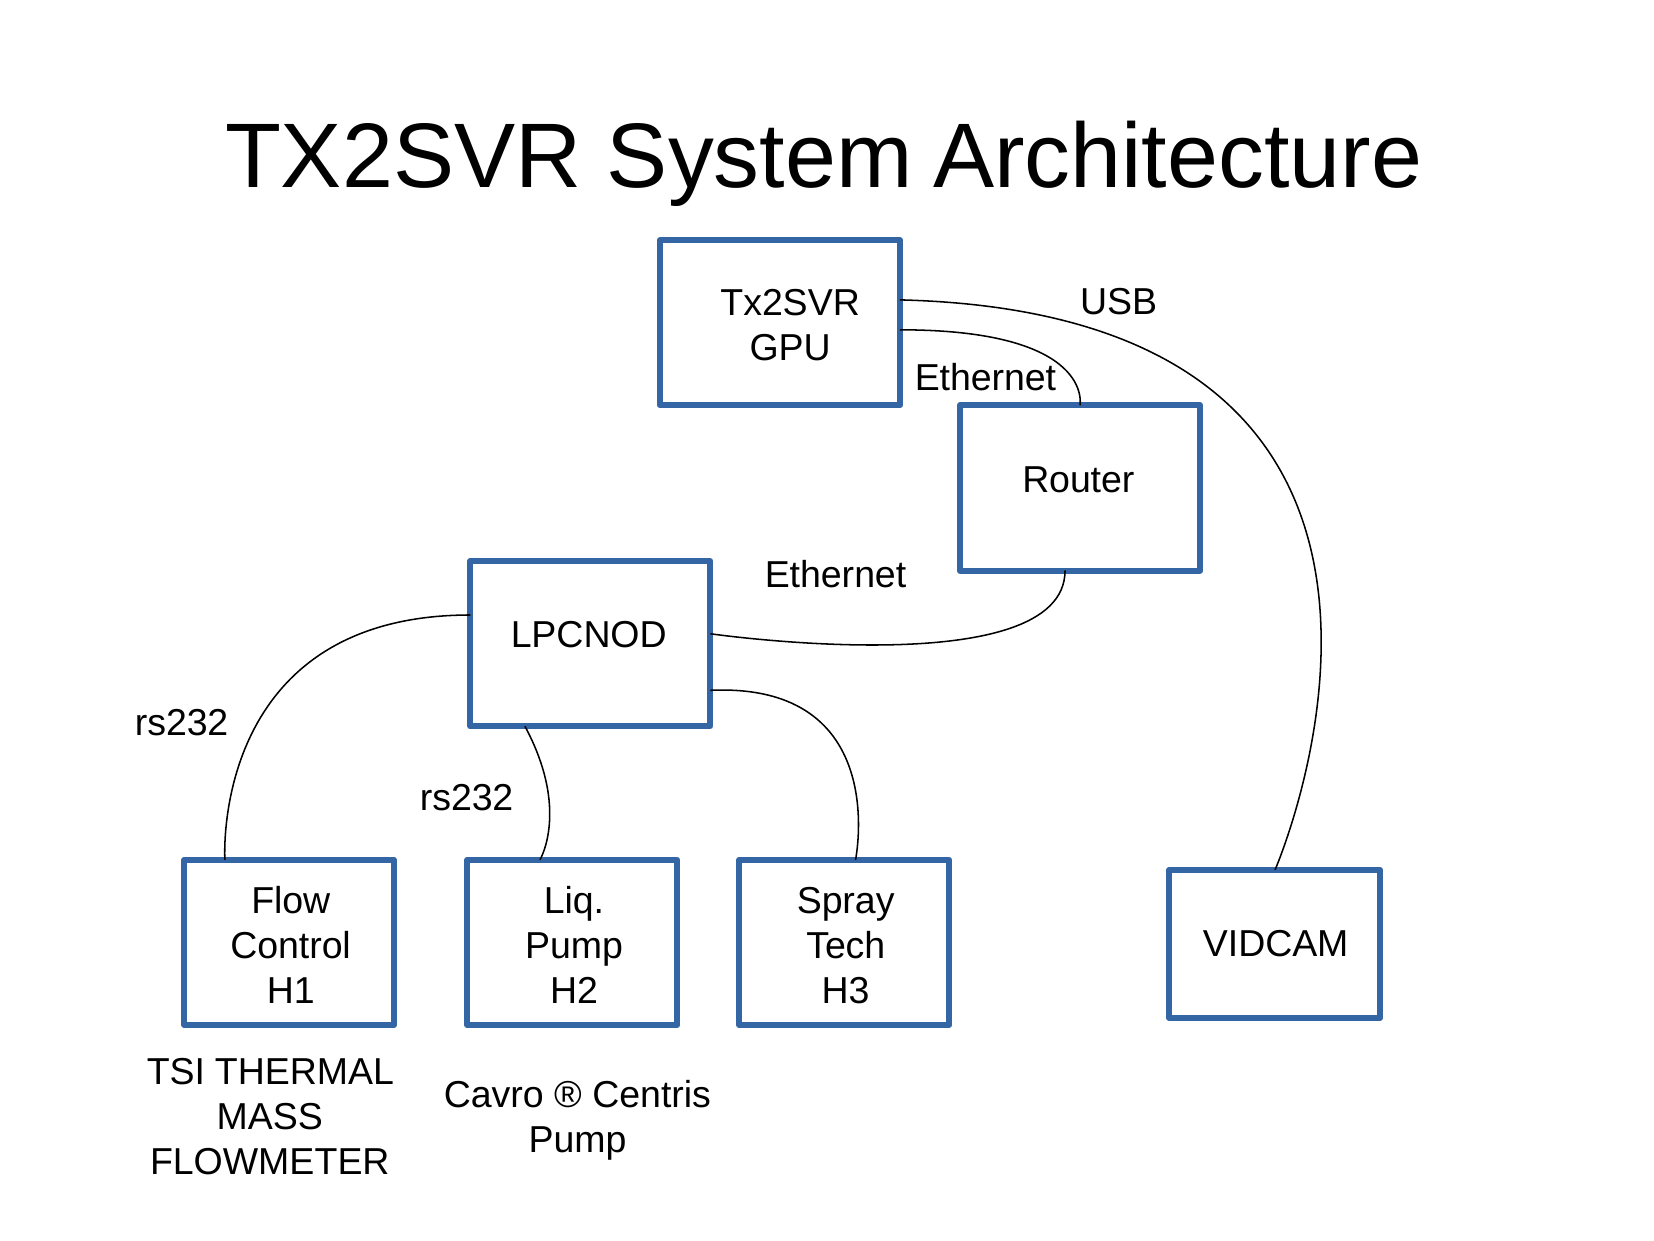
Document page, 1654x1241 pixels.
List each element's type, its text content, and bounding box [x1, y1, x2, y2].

text_box rs232 [404, 765, 571, 826]
text_box rs232 [120, 690, 286, 751]
text_box Cavro ® Centris Pump [434, 1059, 720, 1171]
text_box Ethernet [749, 542, 930, 603]
text_box [184, 859, 395, 1025]
text_box Router [980, 447, 1177, 508]
text_box LPCNOD [491, 603, 687, 664]
text_box Flow Control H1 [193, 869, 389, 1014]
text_box Spray Tech H3 [748, 869, 944, 1014]
text_box [739, 859, 950, 1025]
title TX2SVR System Architecture [663, 243, 897, 252]
text_box Tx2SVRGPU [692, 270, 888, 373]
text_box TSI THERMAL MASS FLOWMETER [134, 1049, 405, 1180]
text_box [467, 859, 678, 1025]
text_box Liq. Pump H2 [476, 869, 672, 1014]
text_box USB [1065, 270, 1201, 330]
text_box Ethernet [900, 345, 1081, 406]
text_box VIDCAM [1172, 911, 1369, 972]
title TX2SVR System Architecture [82, 49, 1567, 252]
